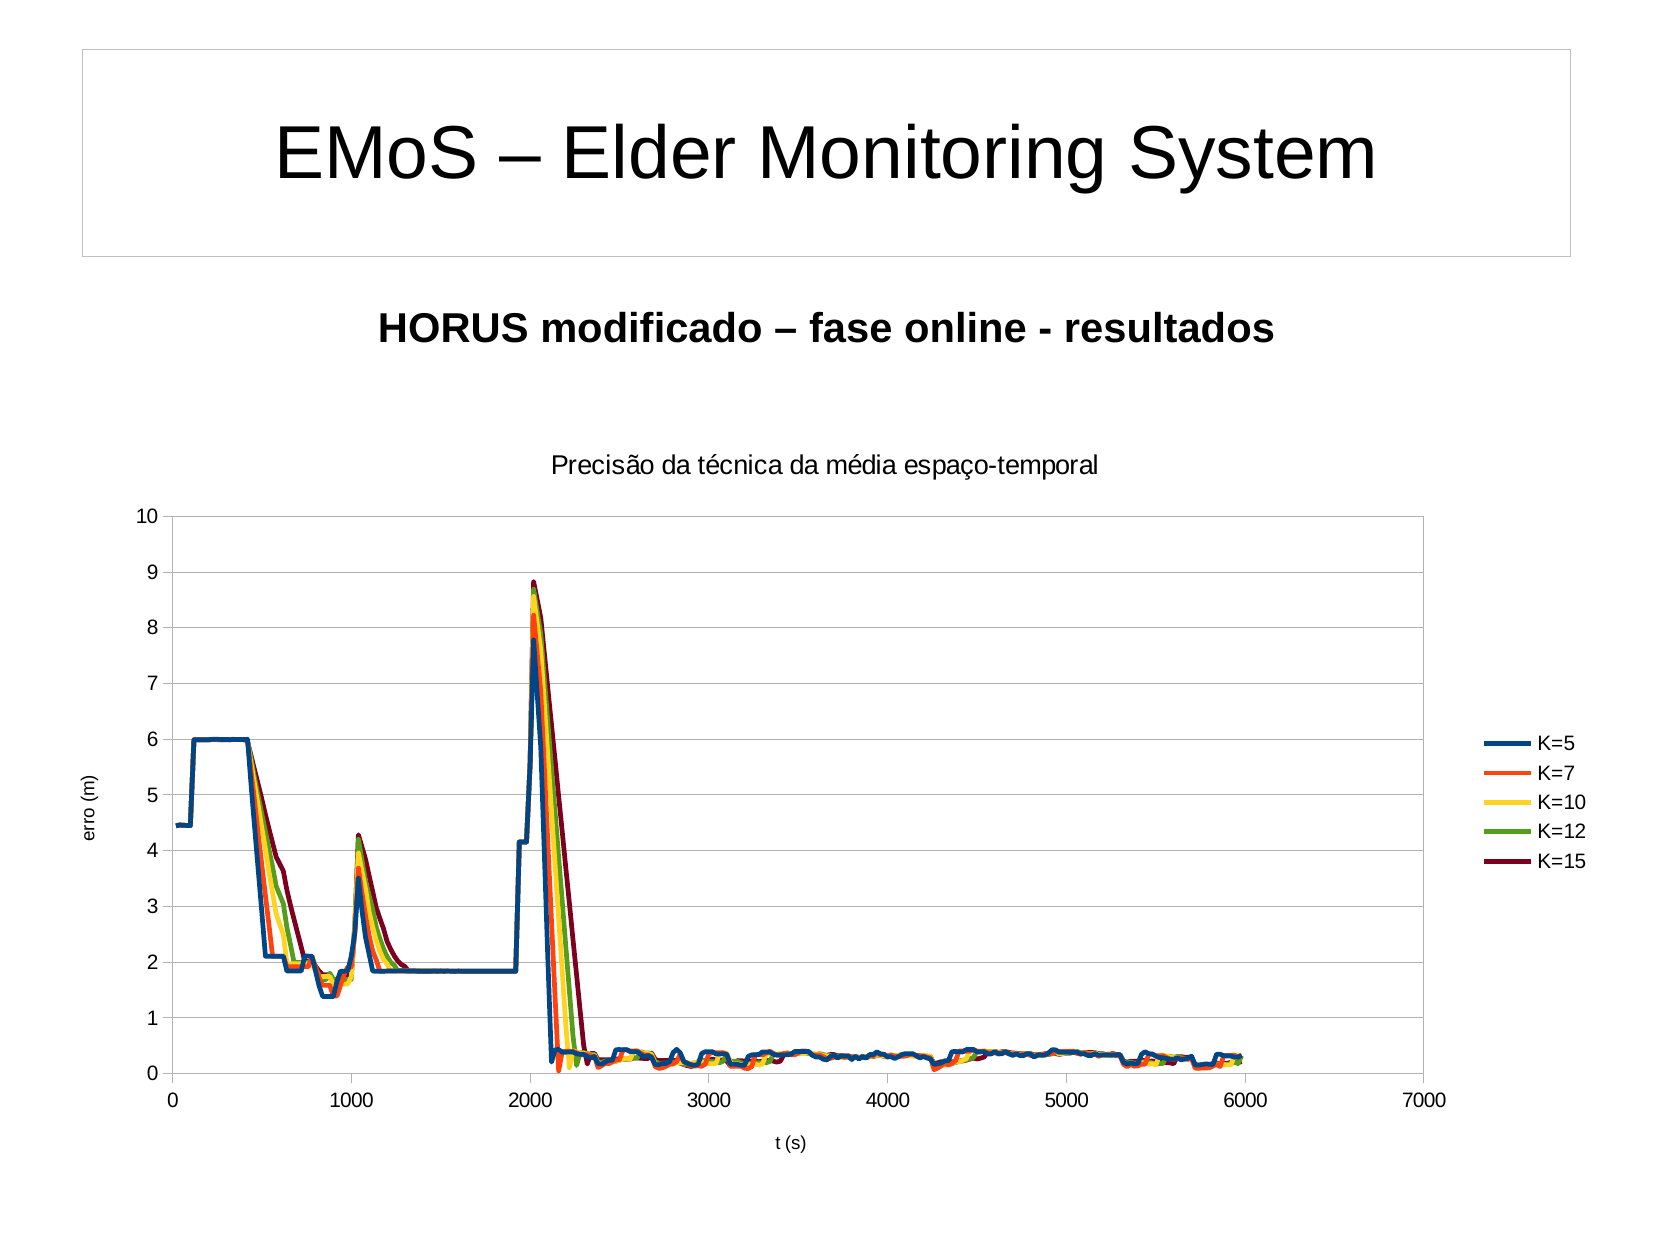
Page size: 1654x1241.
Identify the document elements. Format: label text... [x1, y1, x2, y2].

chart [45, 420, 1606, 1186]
text_box HORUS modificado – fase online - resultados [241, 297, 1412, 359]
title EMoS – Elder Monitoring System [82, 49, 1571, 257]
